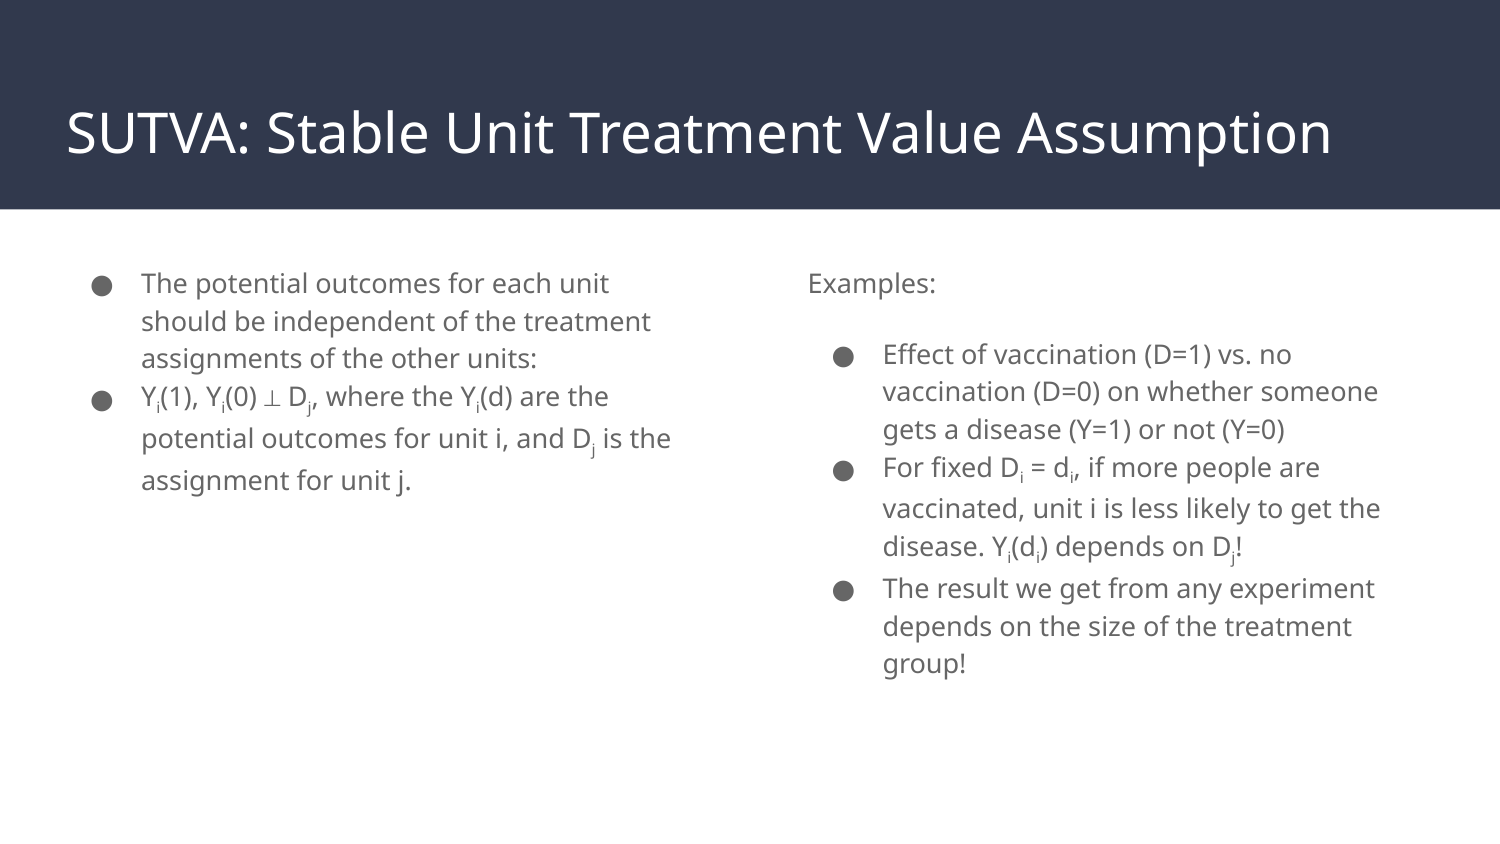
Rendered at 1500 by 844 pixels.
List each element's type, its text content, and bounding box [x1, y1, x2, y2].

list The potential outcomes for each unit should be independent of the treatment assignments of the other units: Yi(1), Yi(0) ⟂ Dj, where the Yi(d) are the potential outcomes for unit i, and Dj is the assignment for unit j. [51, 247, 708, 752]
list Examples: Effect of vaccination (D=1) vs. no vaccination (D=0) on whether someone gets a disease (Y=1) or not (Y=0) For fixed Di = di, if more people are vaccinated, unit i is less likely to get the disease. Yi(di) depends on Dj! The result we get from any experiment depends on the size of the treatment group! [792, 247, 1449, 752]
title SUTVA: Stable Unit Treatment Value Assumption [51, 82, 1449, 185]
